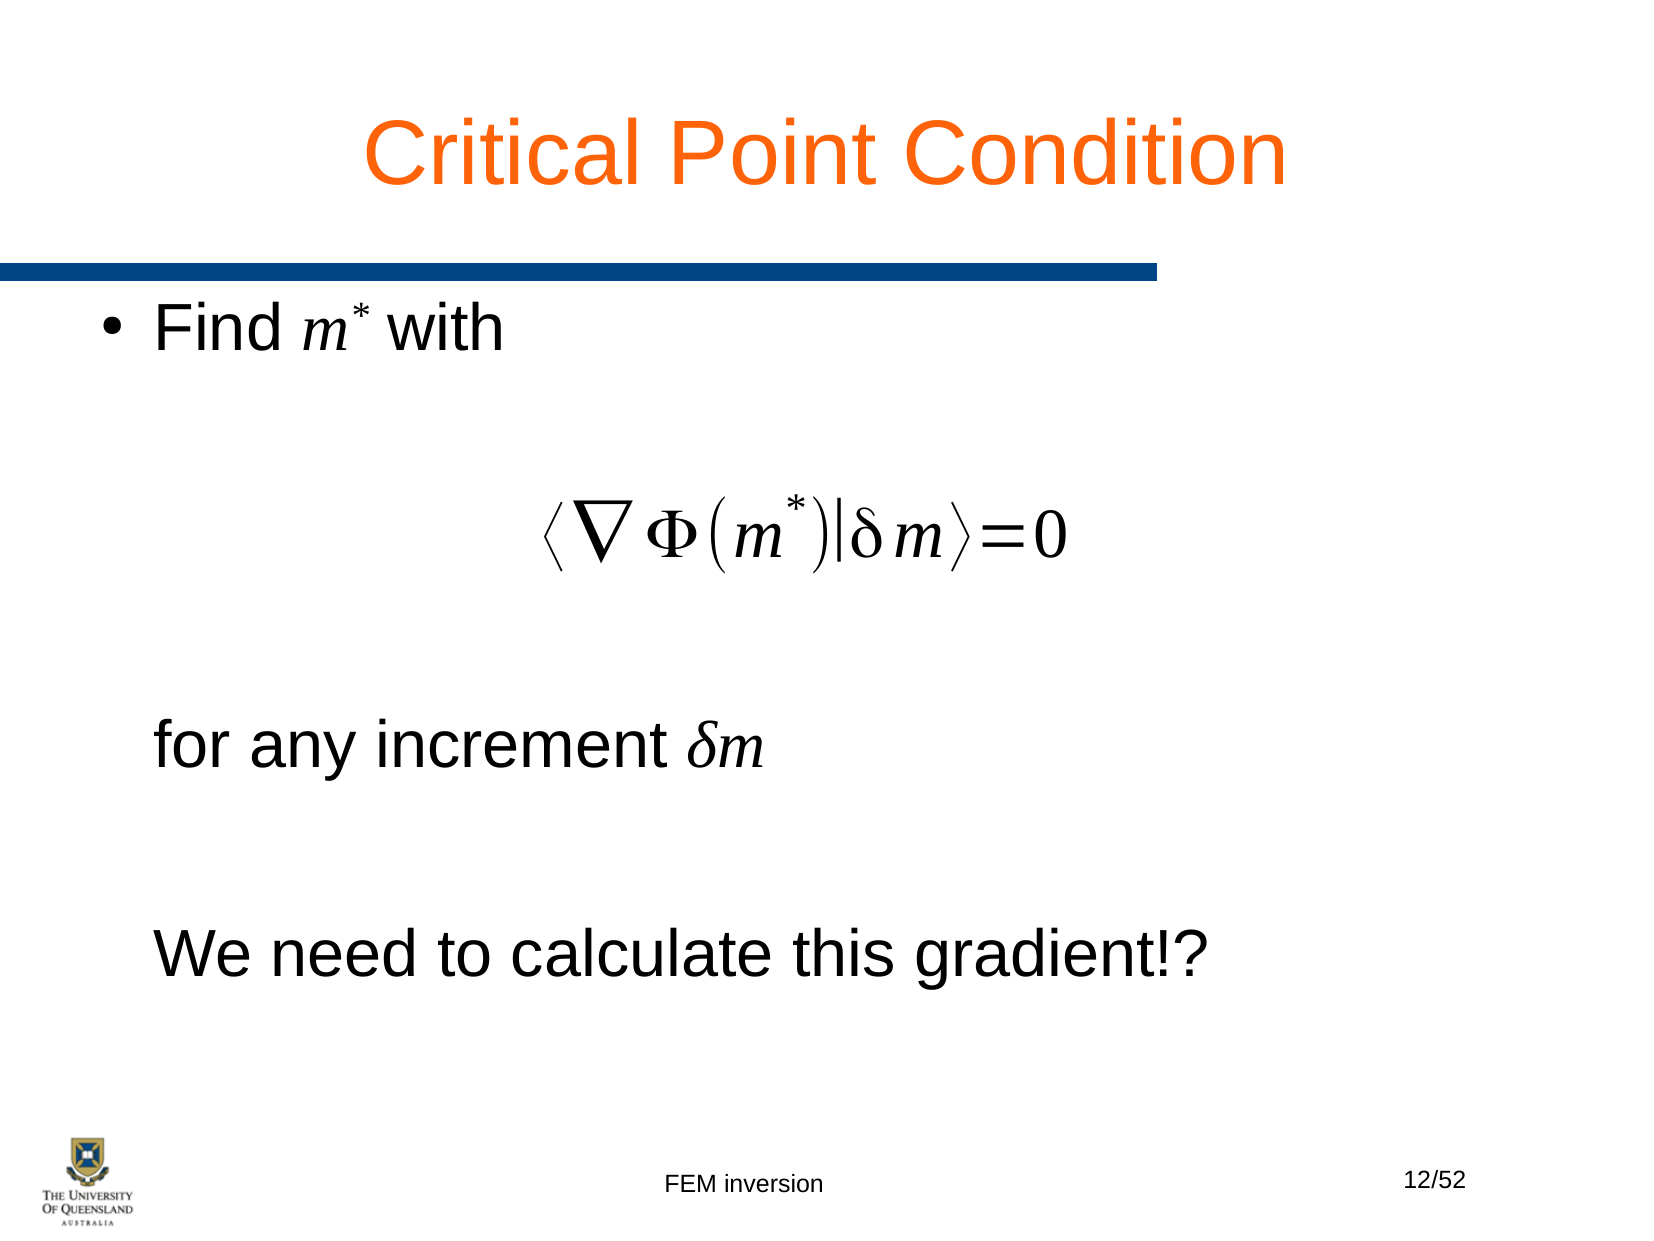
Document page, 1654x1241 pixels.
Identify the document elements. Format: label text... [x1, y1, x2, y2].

chart [535, 484, 1077, 578]
picture [35, 1133, 142, 1235]
list Find m* with for any increment δm We need to calculate this gradient!? [82, 290, 1571, 1010]
title Critical Point Condition [82, 49, 1571, 257]
